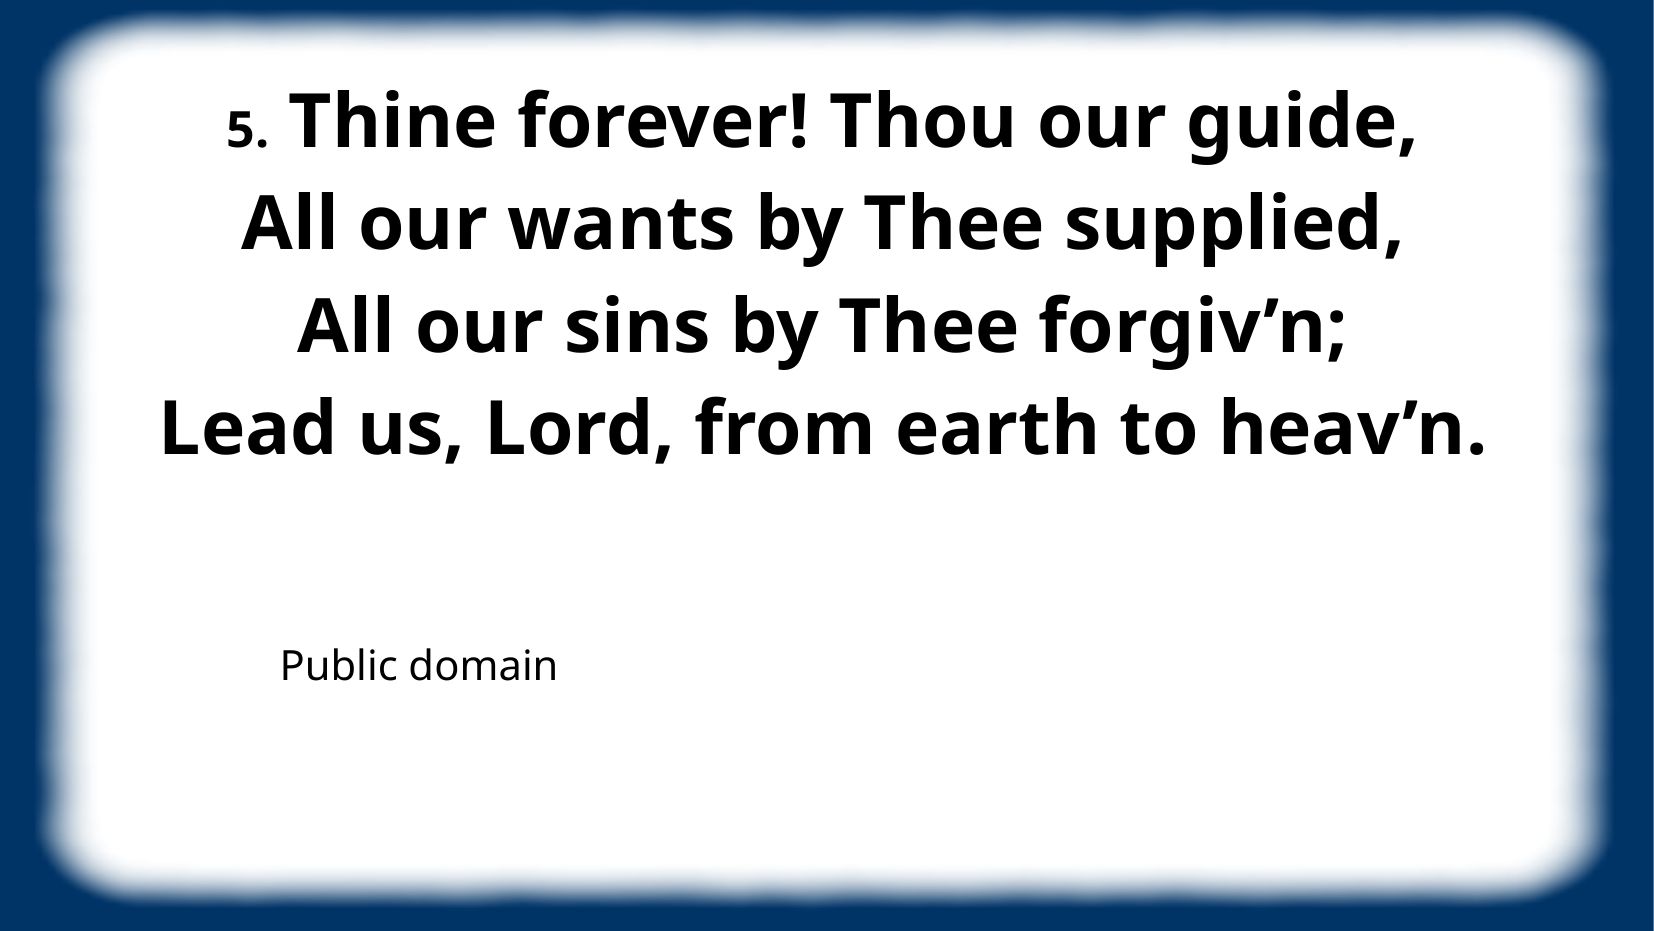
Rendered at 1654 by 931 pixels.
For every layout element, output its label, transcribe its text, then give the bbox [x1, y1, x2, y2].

picture [0, 0, 1654, 931]
text_box 5. Thine forever! Thou our guide, All our wants by Thee supplied, All our sins by Thee forgiv’n; Lead us, Lord, from earth to heav’n. Public domain [103, 60, 1544, 691]
